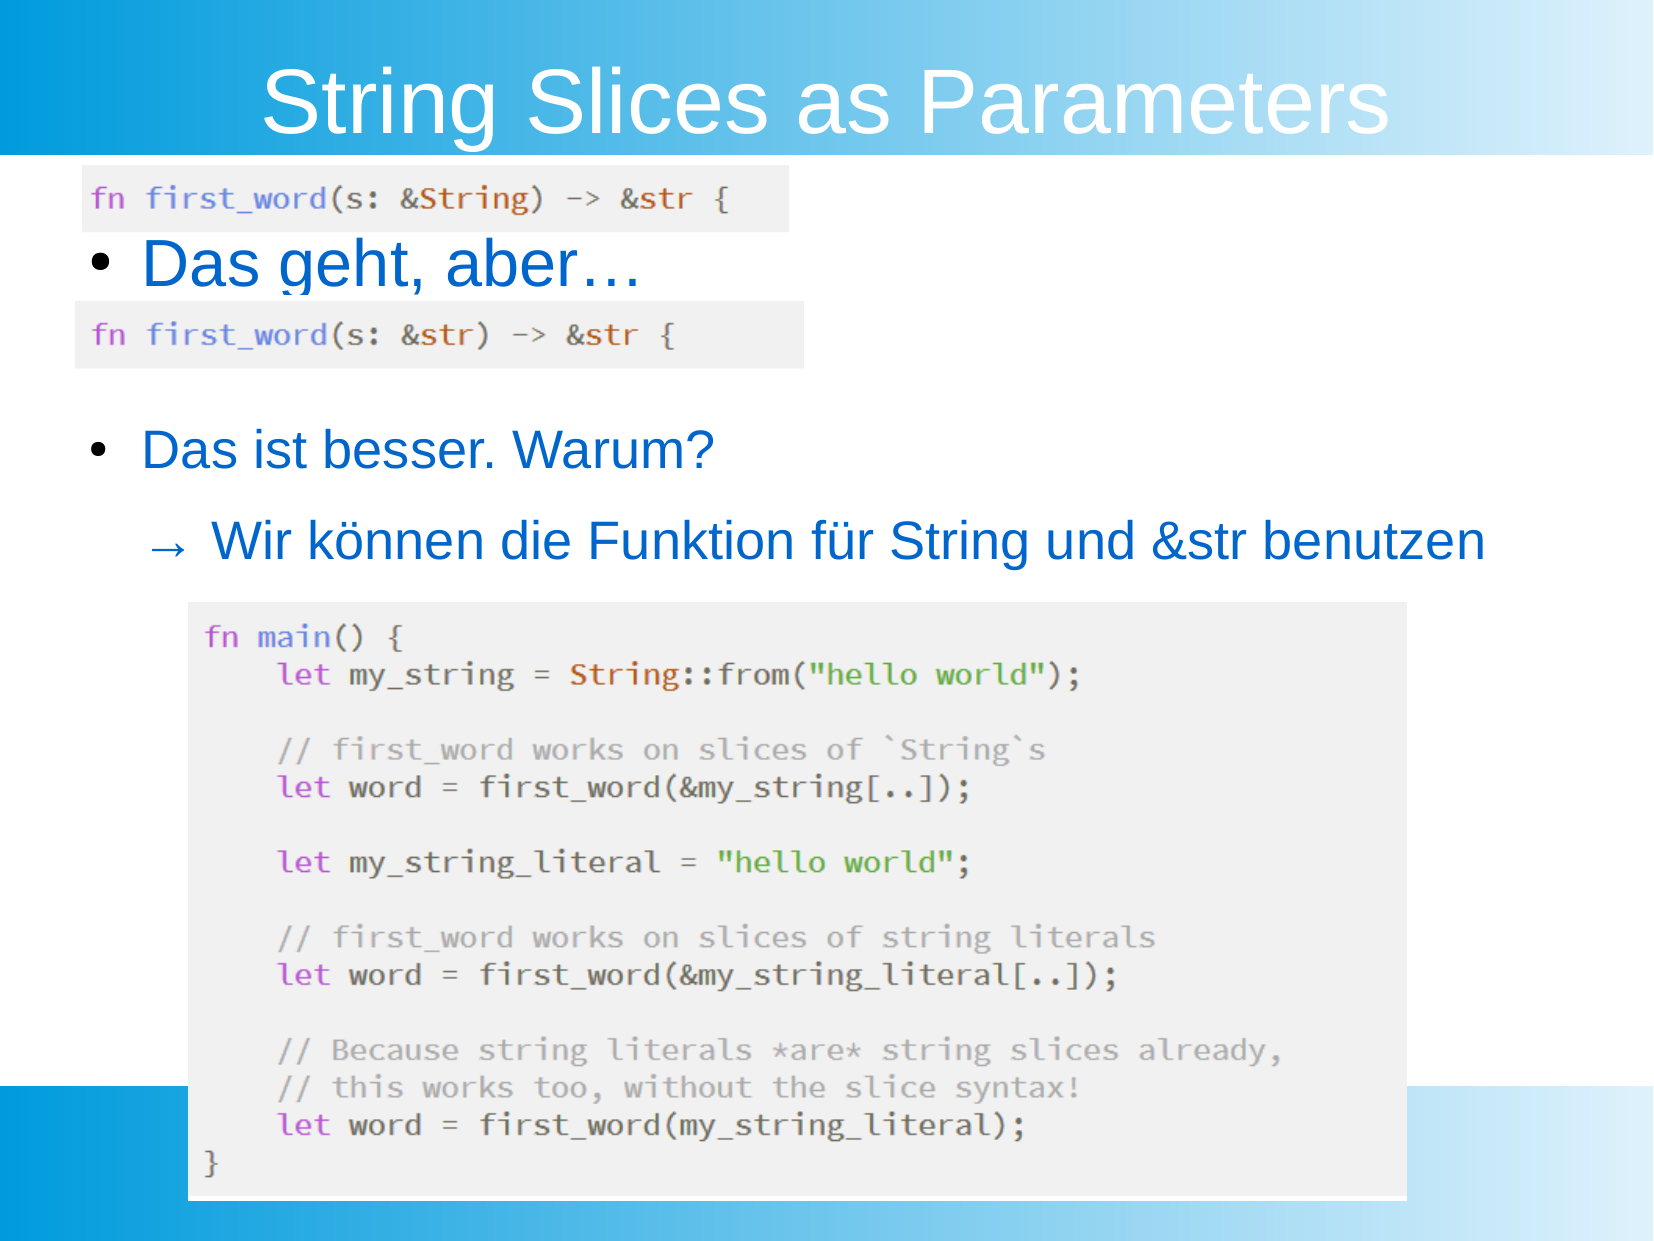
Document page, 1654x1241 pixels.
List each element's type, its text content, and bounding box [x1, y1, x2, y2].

list Das geht, aber… Das ist besser. Warum? → Wir können die Funktion für String und &str benutzen [70, 225, 1560, 945]
title String Slices as Parameters [82, 49, 1571, 155]
picture [75, 295, 804, 375]
picture [82, 165, 789, 235]
picture [188, 602, 1407, 1201]
